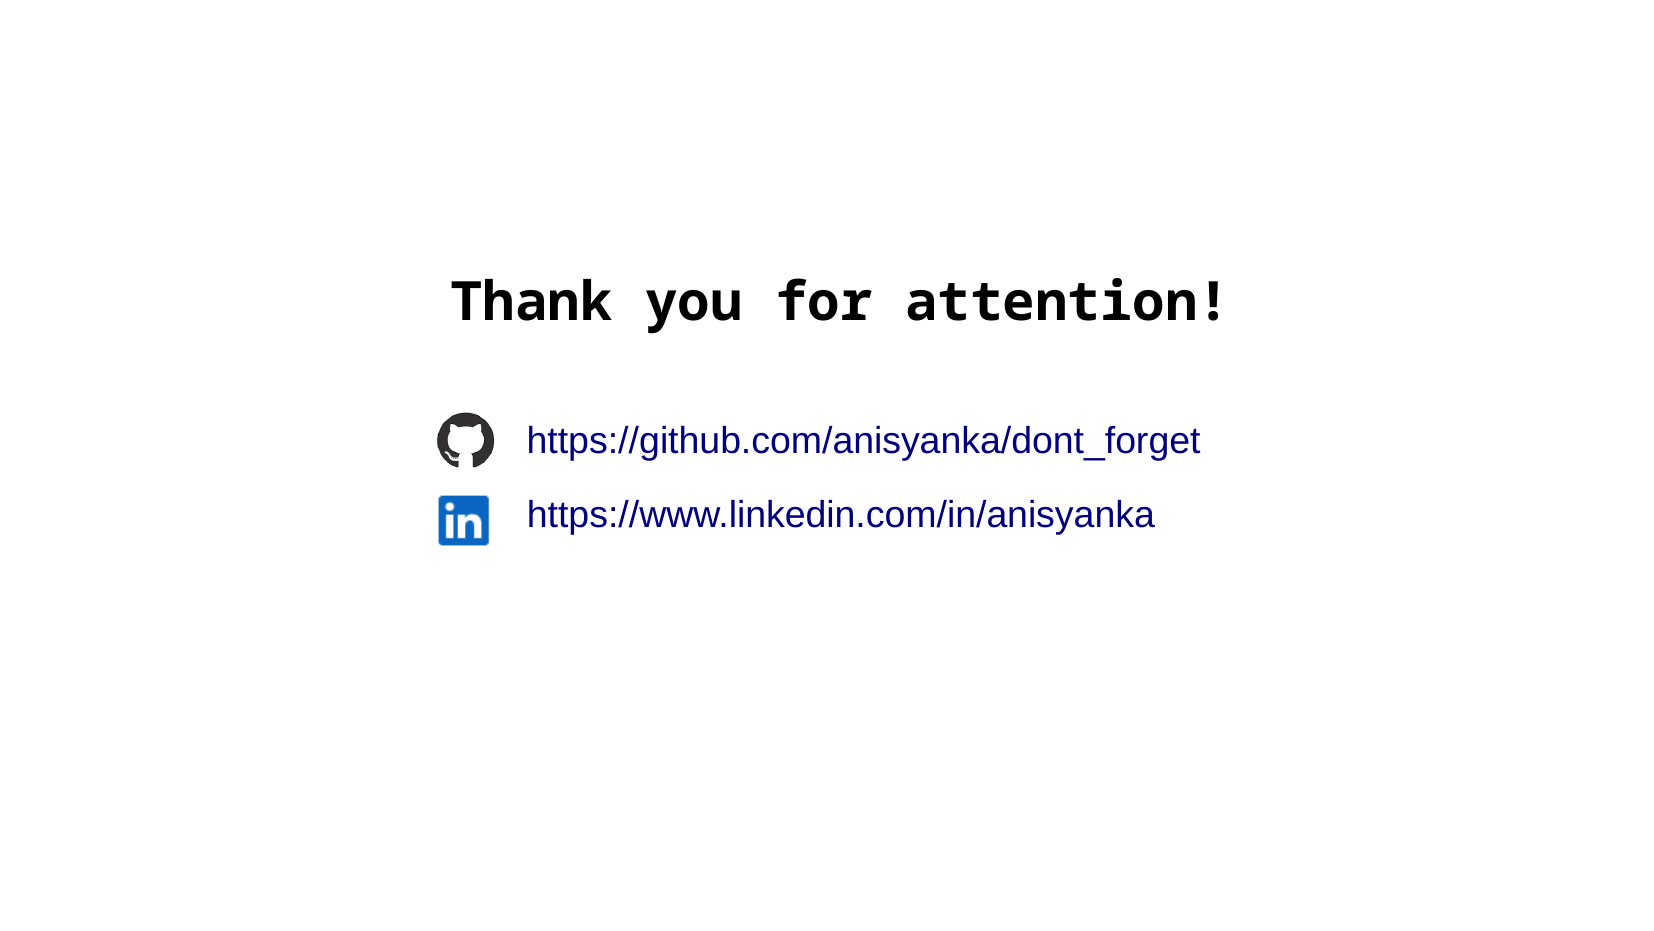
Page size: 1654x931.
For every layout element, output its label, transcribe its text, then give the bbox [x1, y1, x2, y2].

picture [430, 493, 495, 550]
text_box https://github.com/anisyanka/dont_forget [511, 412, 1479, 483]
picture [431, 408, 498, 470]
text_box https://www.linkedin.com/in/anisyanka [512, 485, 1377, 556]
text_box Thank you for attention! [435, 255, 1246, 331]
